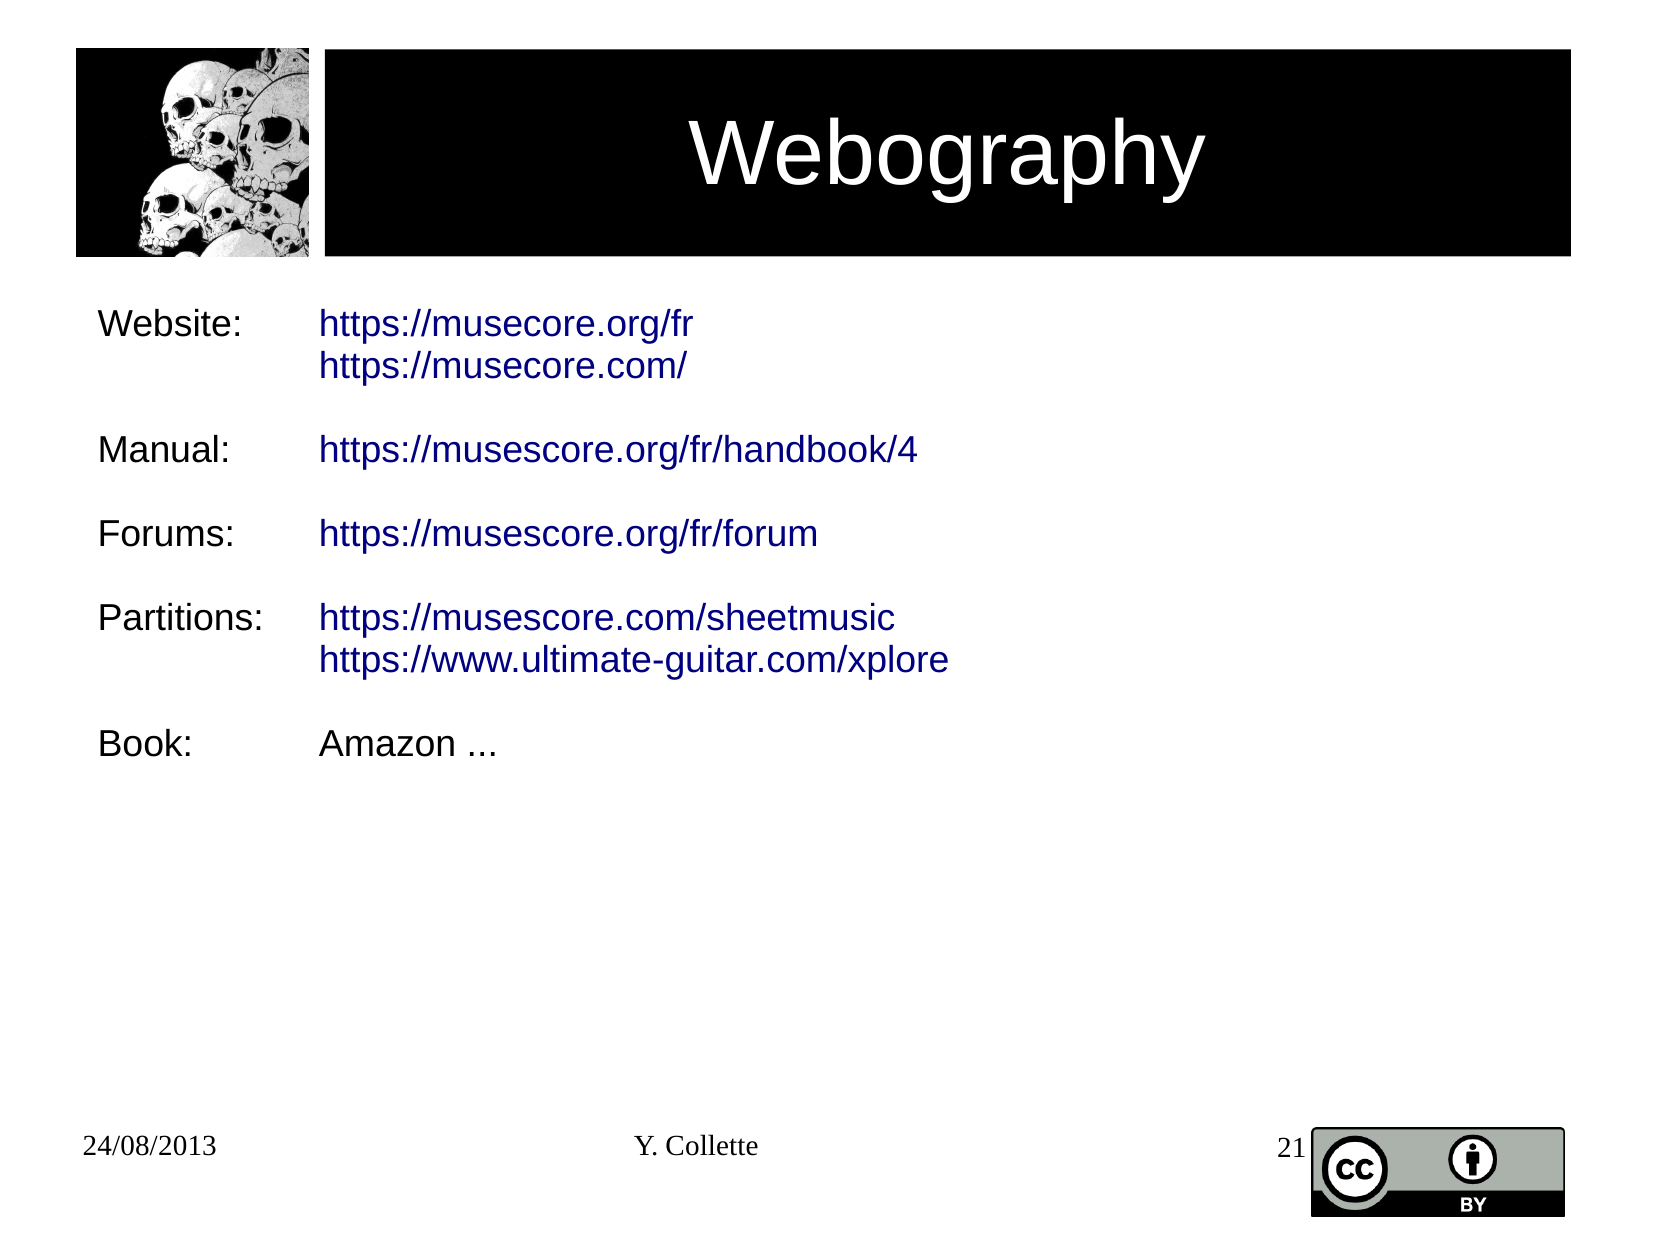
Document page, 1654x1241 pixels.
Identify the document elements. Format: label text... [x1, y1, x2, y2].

picture [76, 48, 309, 257]
title Webography [324, 49, 1571, 257]
text_box Website: https://musecore.org/fr https://musecore.com/ Manual: https://musescore.org/fr/handbook/4 Forums: https://musescore.org/fr/forum Partitions: https://musescore.com/sheetmusic https://www.ultimate-guitar.com/xplore Book: Amazon ... [82, 295, 1571, 856]
picture [1311, 1127, 1565, 1217]
